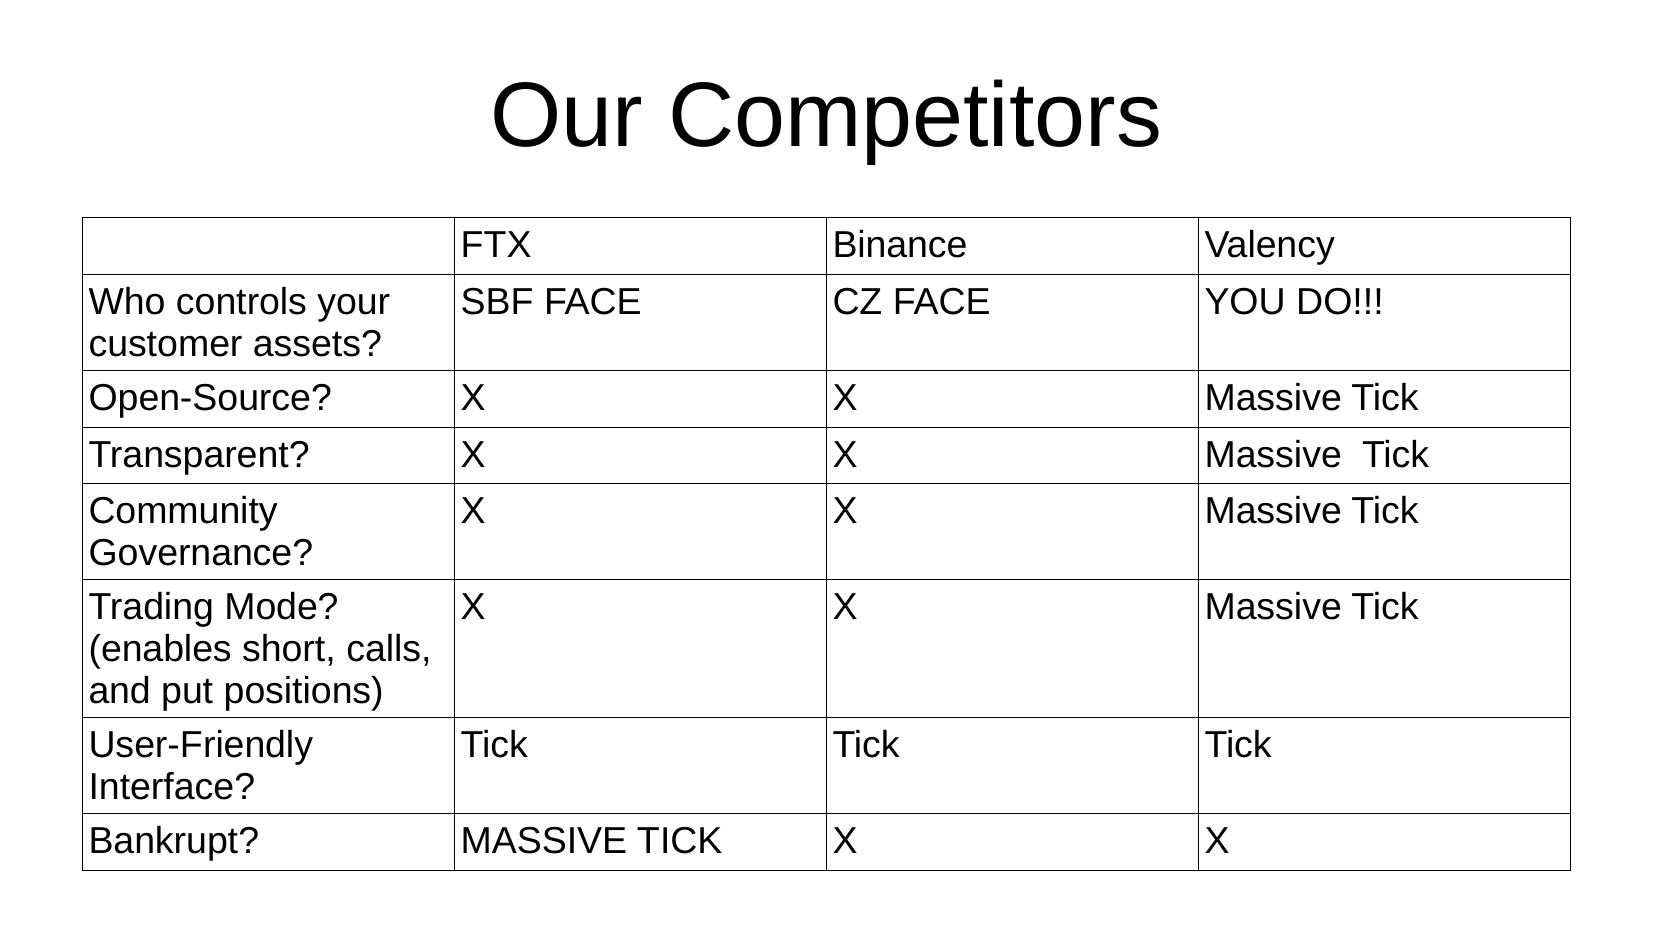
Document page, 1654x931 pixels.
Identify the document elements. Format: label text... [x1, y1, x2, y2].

table_cell Tick [455, 718, 826, 813]
table_header Binance [827, 218, 1198, 274]
table_cell User-Friendly Interface? [83, 718, 454, 813]
table_cell Tick [827, 718, 1198, 813]
table_cell MASSIVE TICK [455, 814, 826, 870]
table_cell Community Governance? [83, 484, 454, 579]
table_cell Tick [1199, 718, 1570, 813]
table_cell X [827, 484, 1198, 579]
table_cell Open-Source? [83, 371, 454, 427]
table_cell Trading Mode? (enables short, calls, and put positions) [83, 580, 454, 717]
table_cell X [455, 428, 826, 483]
table_header FTX [455, 218, 826, 274]
table_cell Massive Tick [1199, 484, 1570, 579]
table_cell X [827, 580, 1198, 717]
table_cell X [827, 428, 1198, 483]
table_cell Massive Tick [1199, 580, 1570, 717]
table_cell Massive Tick [1199, 371, 1570, 427]
table_cell X [455, 484, 826, 579]
table_cell YOU DO!!! [1199, 275, 1570, 370]
table_cell X [455, 371, 826, 427]
table_cell Bankrupt? [83, 814, 454, 870]
table_cell X [827, 814, 1198, 870]
table_cell Massive Tick [1199, 428, 1570, 483]
table_cell Transparent? [83, 428, 454, 483]
title Our Competitors [82, 37, 1571, 193]
table_cell X [827, 371, 1198, 427]
table_cell SBF FACE [455, 275, 826, 370]
table_cell CZ FACE [827, 275, 1198, 370]
table_cell Who controls your customer assets? [83, 275, 454, 370]
table_header [83, 218, 454, 274]
table_cell X [1199, 814, 1570, 870]
table_cell X [455, 580, 826, 717]
table_header Valency [1199, 218, 1570, 274]
